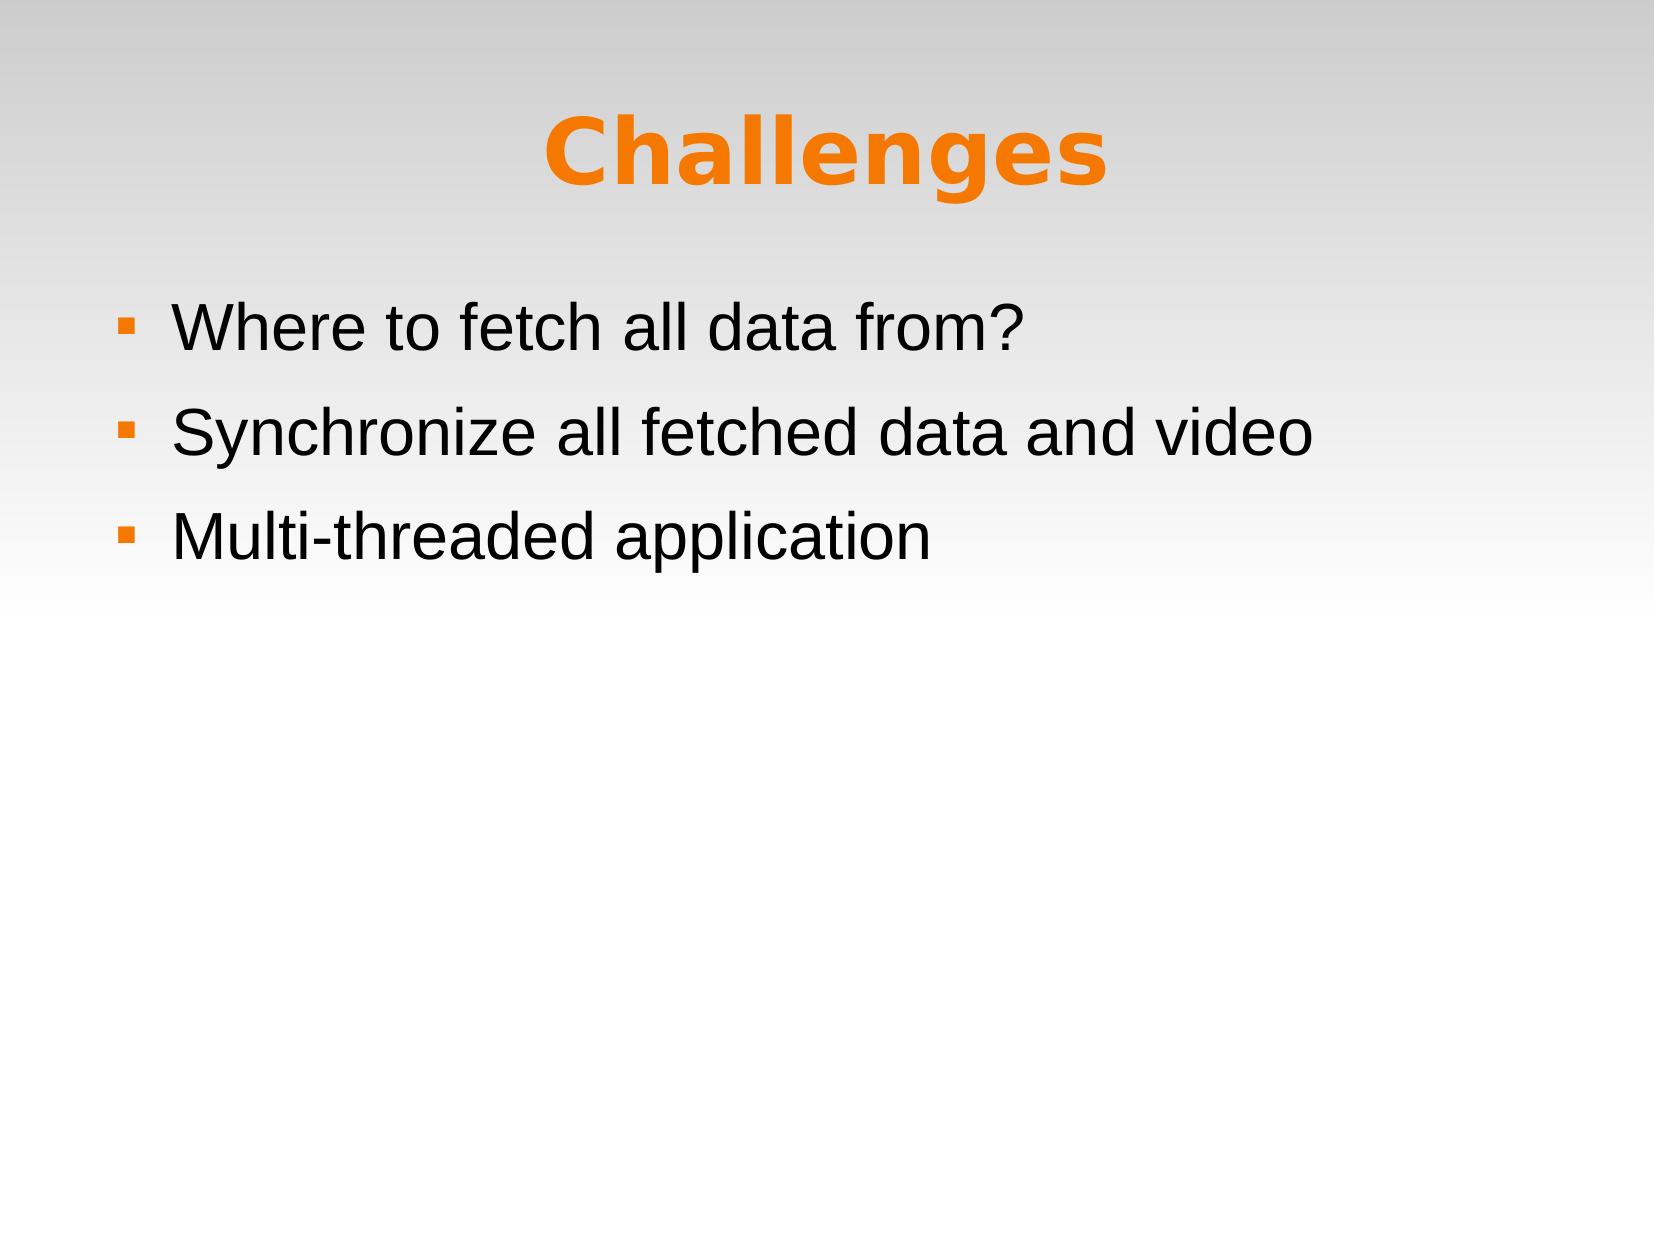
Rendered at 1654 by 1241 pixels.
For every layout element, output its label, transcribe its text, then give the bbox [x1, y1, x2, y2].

title Challenges [82, 49, 1571, 257]
list Where to fetch all data from? Synchronize all fetched data and video Multi-threaded application [82, 290, 1571, 1094]
